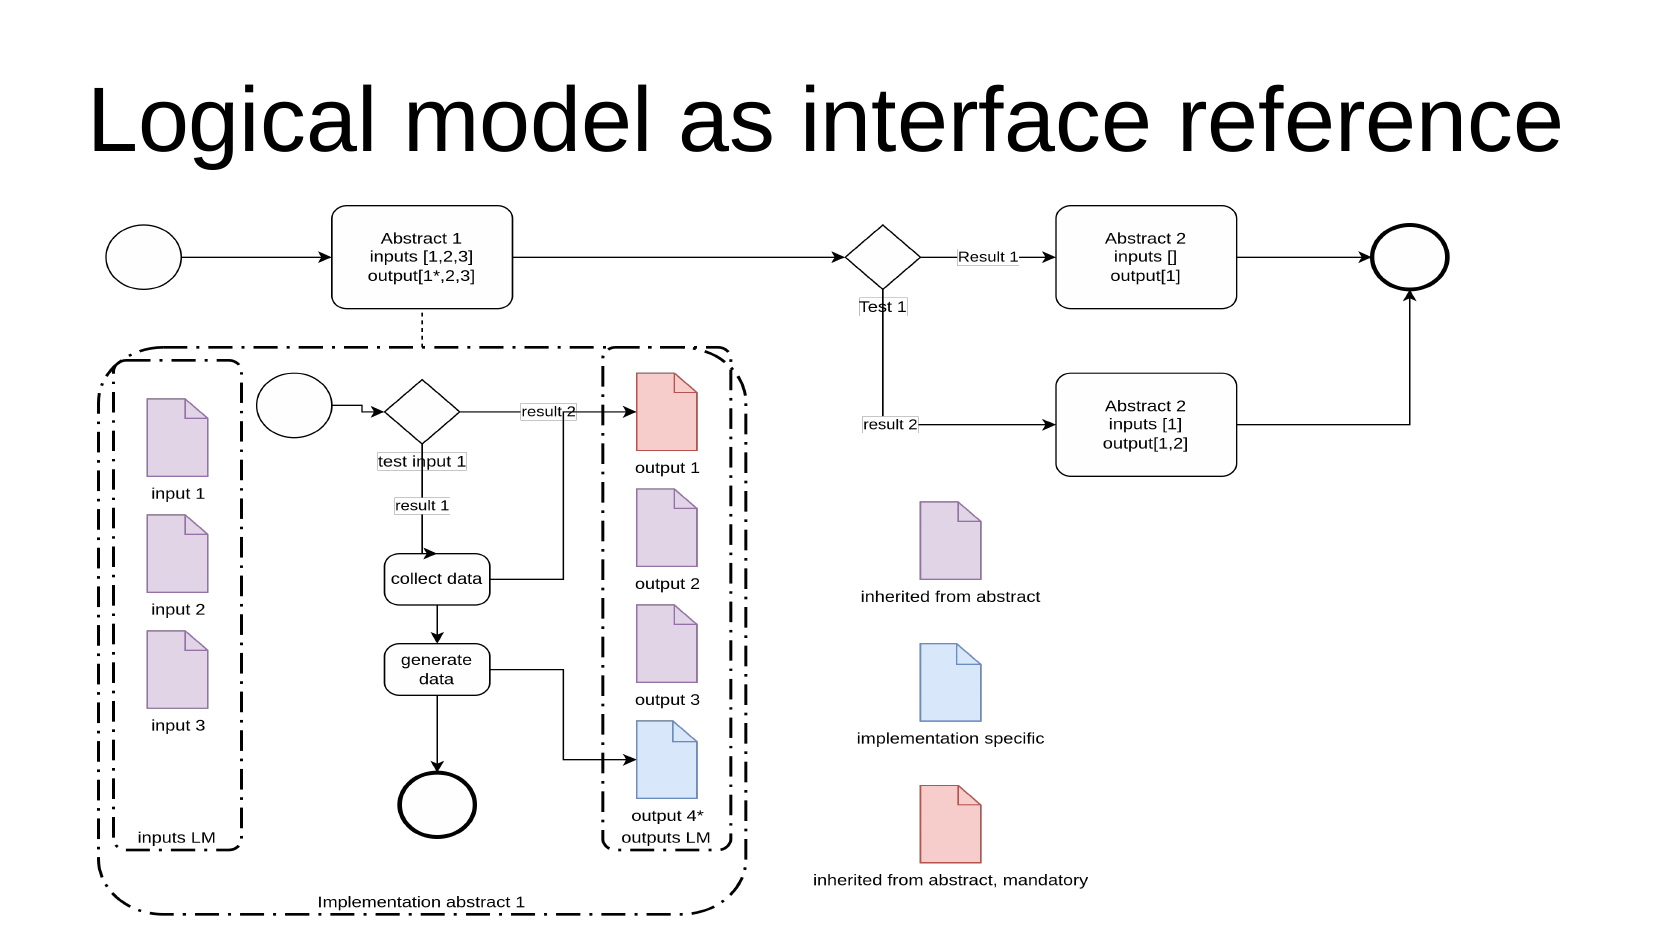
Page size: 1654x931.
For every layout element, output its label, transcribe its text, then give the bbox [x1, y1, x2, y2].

title Logical model as interface reference [82, 37, 1571, 193]
picture [81, 192, 1463, 930]
